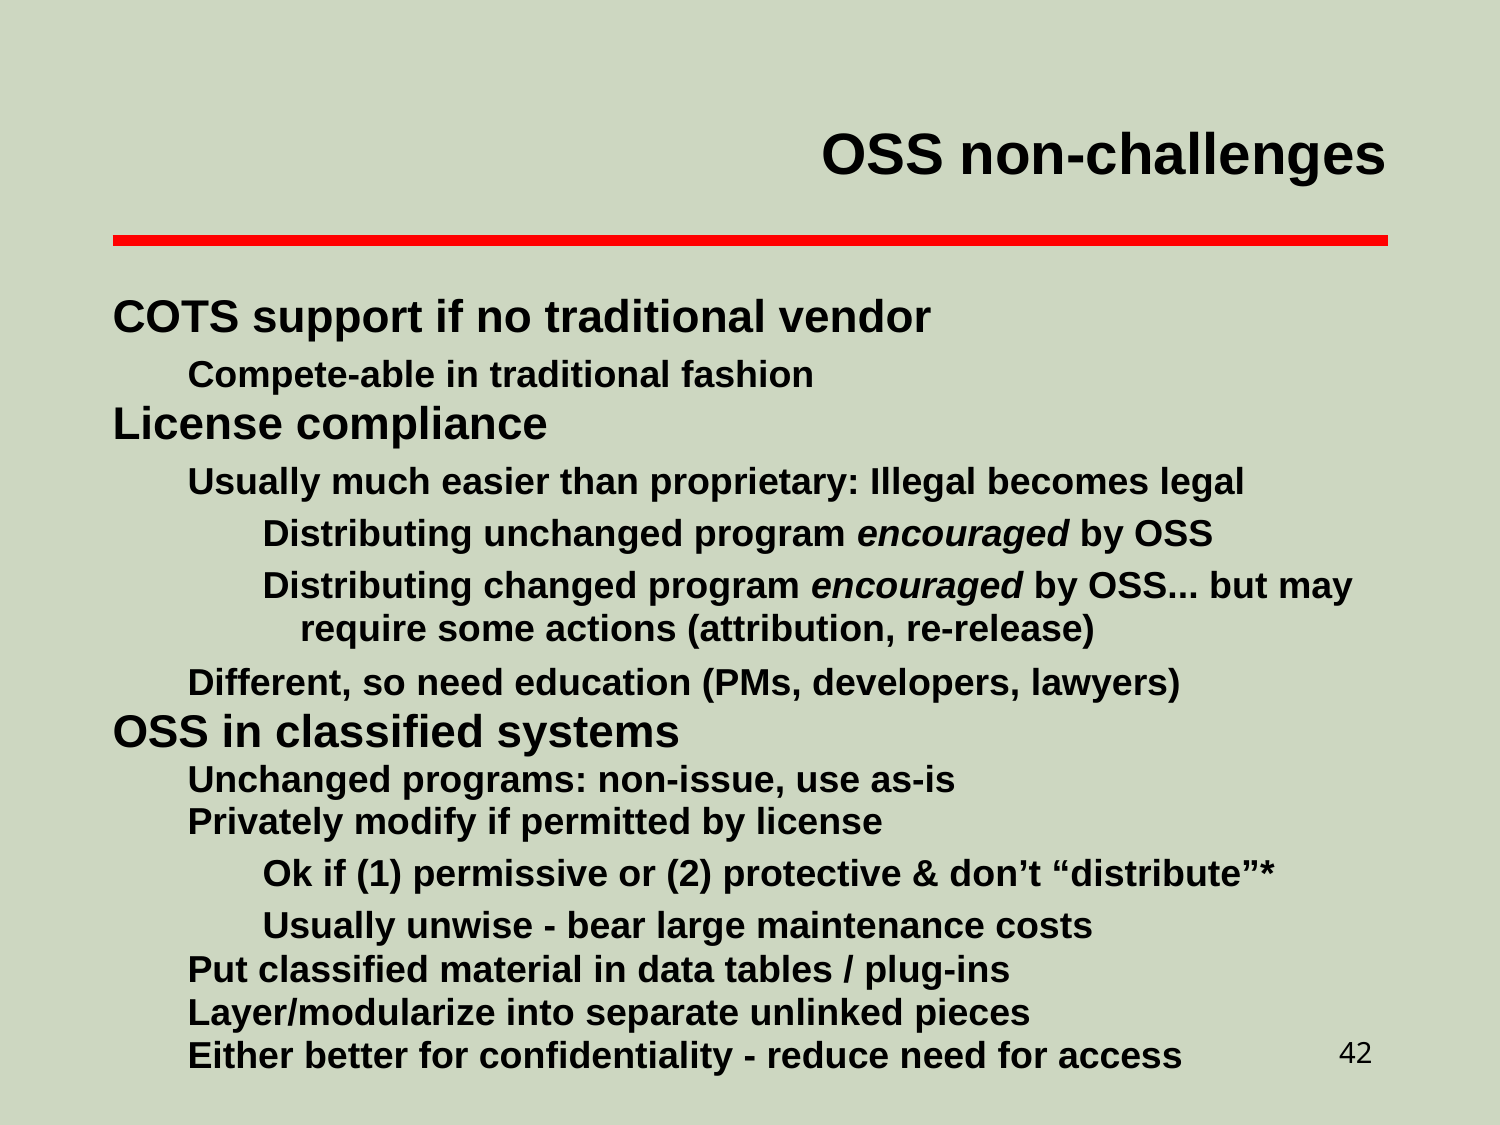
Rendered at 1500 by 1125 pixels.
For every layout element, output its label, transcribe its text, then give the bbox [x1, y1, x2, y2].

title OSS non-challenges [337, 93, 1388, 217]
list COTS support if no traditional vendor Compete-able in traditional fashion License compliance Usually much easier than proprietary: Illegal becomes legal Distributing unchanged program encouraged by OSS Distributing changed program encouraged by OSS... but may require some actions (attribution, re-release) Different, so need education (PMs, developers, lawyers) OSS in classified systems Unchanged programs: non-issue, use as-is Privately modify if permitted by license Ok if (1) permissive or (2) protective & don’t “distribute”* Usually unwise - bear large maintenance costs Put classified material in data tables / plug-ins Layer/modularize into separate unlinked pieces Either better for confidentiality - reduce need for access [112, 299, 1388, 1086]
